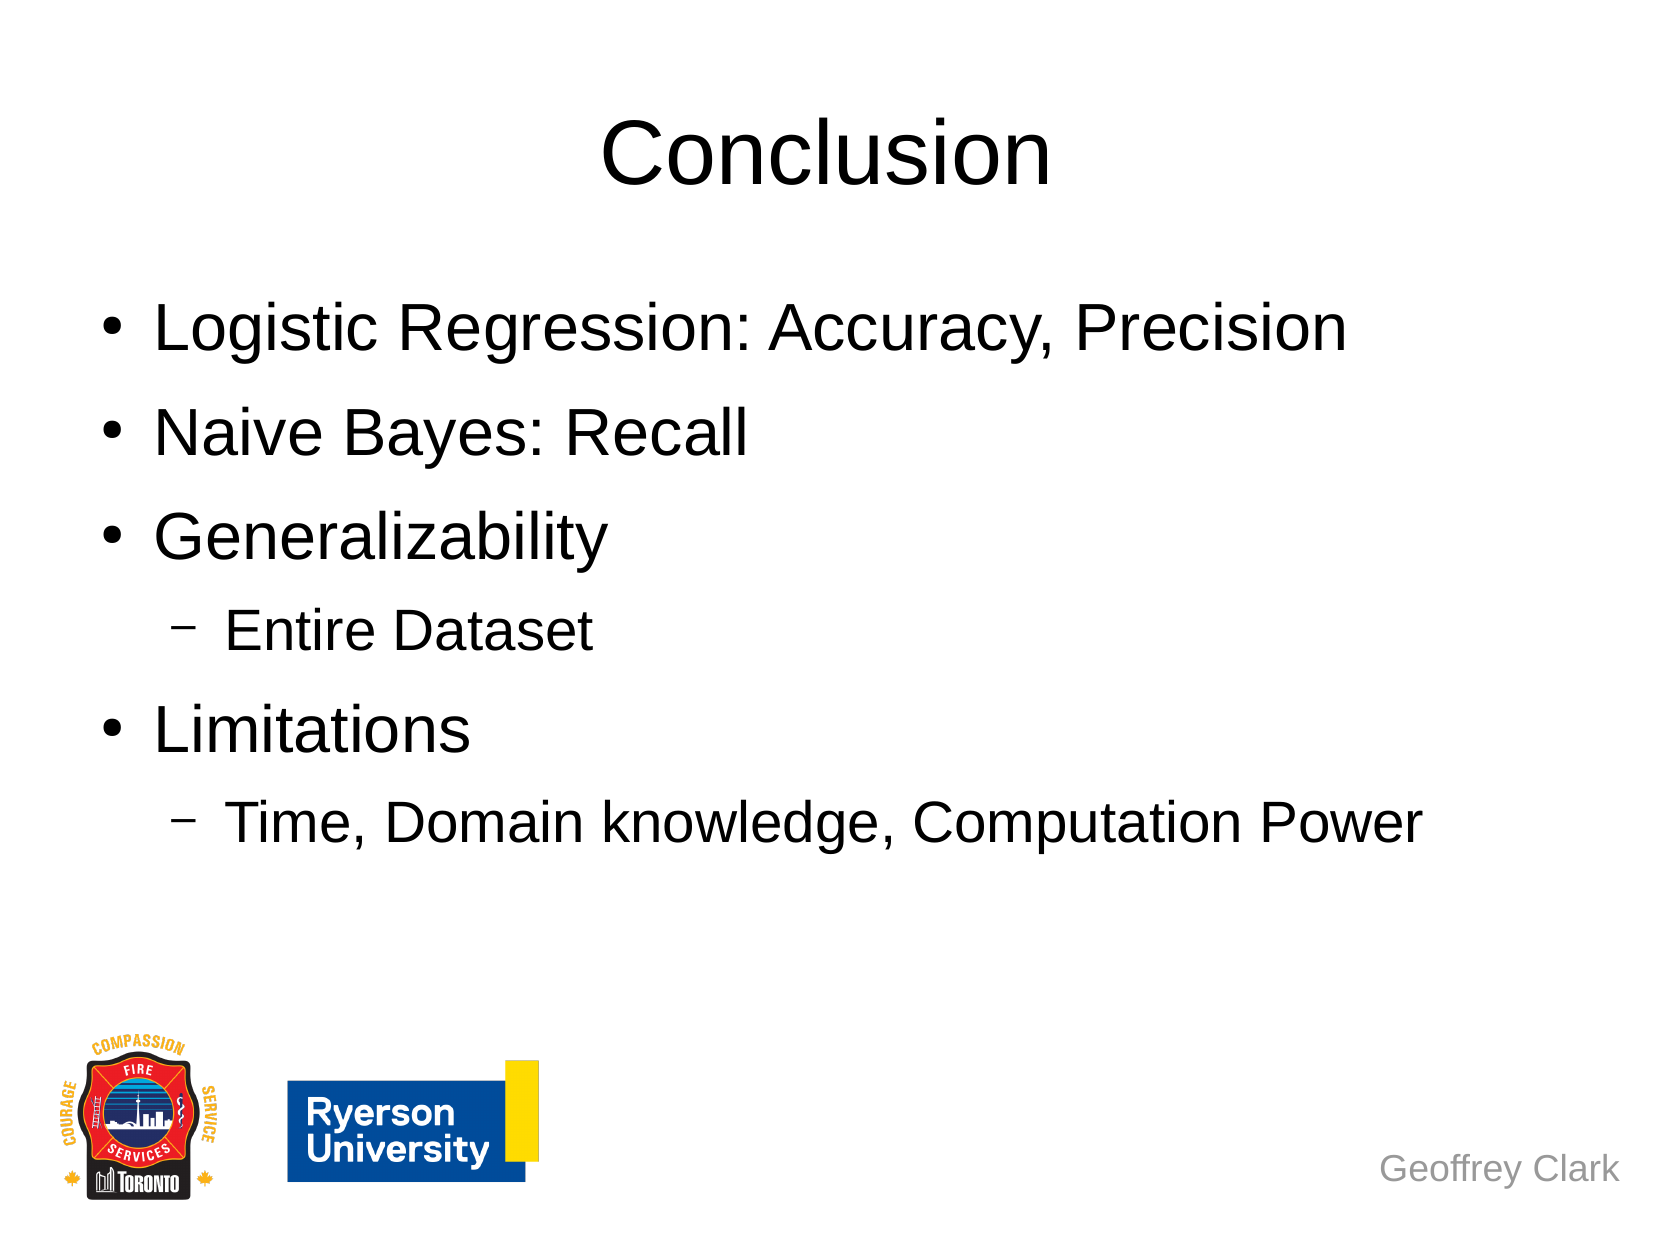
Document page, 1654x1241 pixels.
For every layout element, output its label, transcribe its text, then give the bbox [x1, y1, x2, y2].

picture [254, 1027, 571, 1216]
list Logistic Regression: Accuracy, Precision Naive Bayes: Recall Generalizability Entire Dataset Limitations Time, Domain knowledge, Computation Power [82, 290, 1571, 1010]
title Conclusion [82, 49, 1571, 257]
text_box Geoffrey Clark [1364, 1140, 1636, 1197]
picture [60, 1034, 217, 1200]
